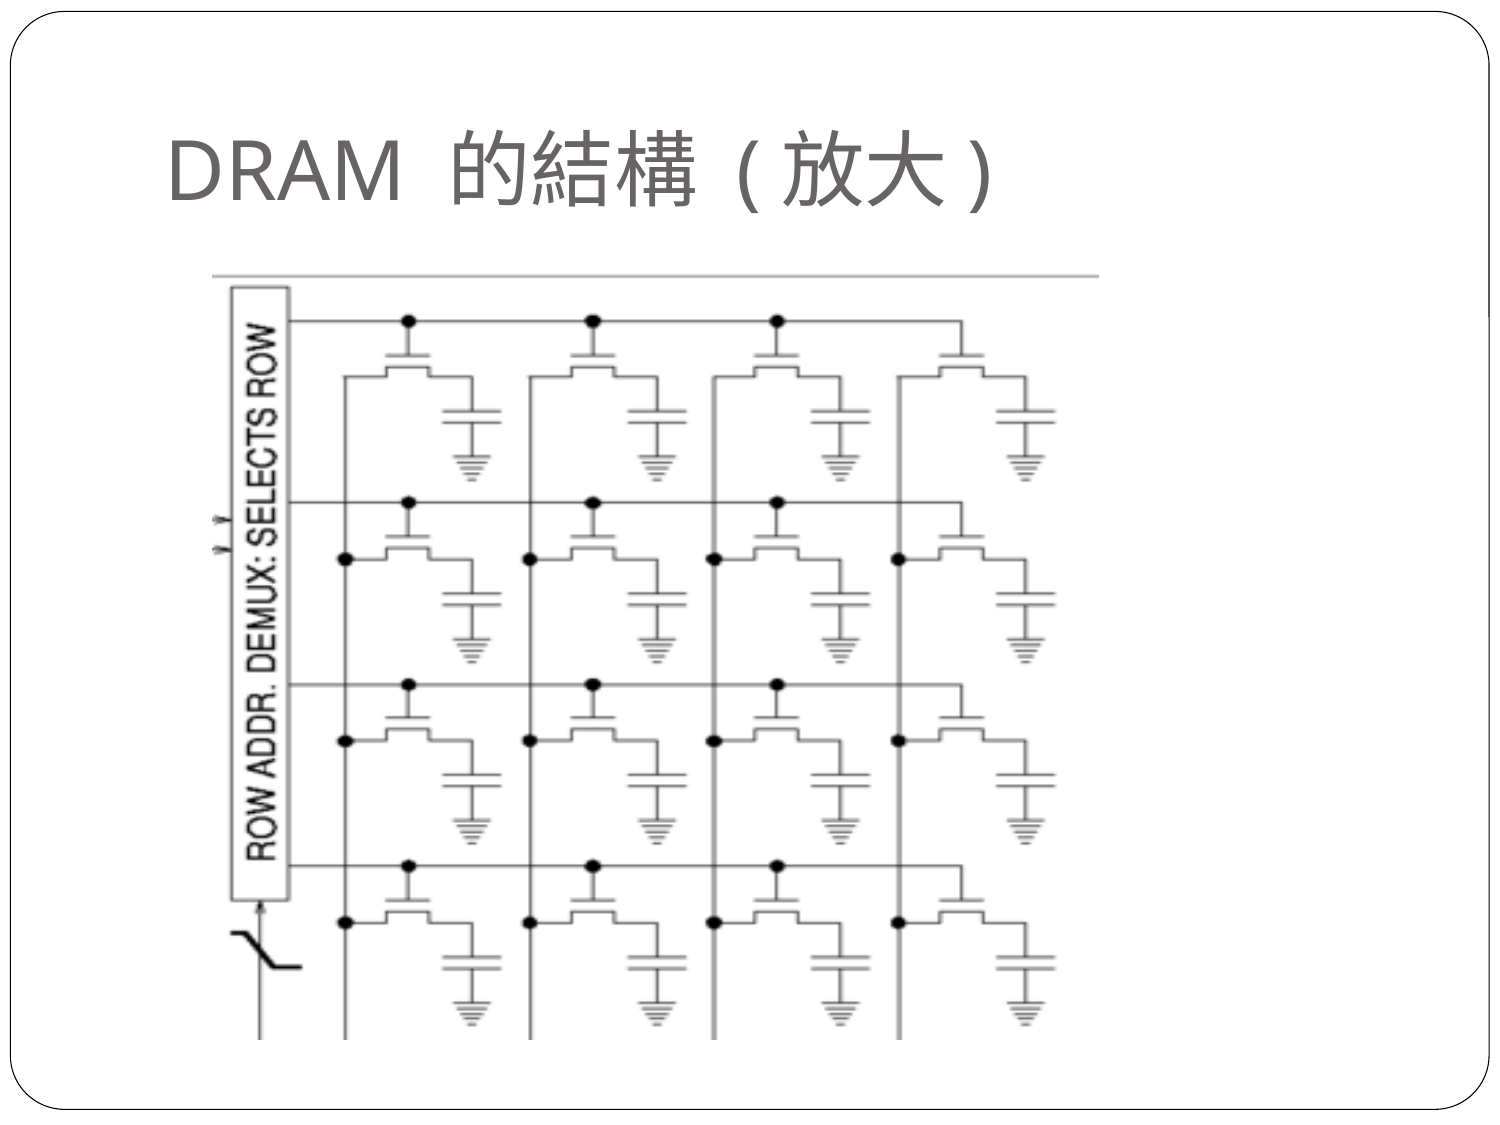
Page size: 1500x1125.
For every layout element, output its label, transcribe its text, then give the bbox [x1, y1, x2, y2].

title DRAM 的結構 (放大) [150, 9, 1426, 233]
picture [212, 274, 1099, 1040]
